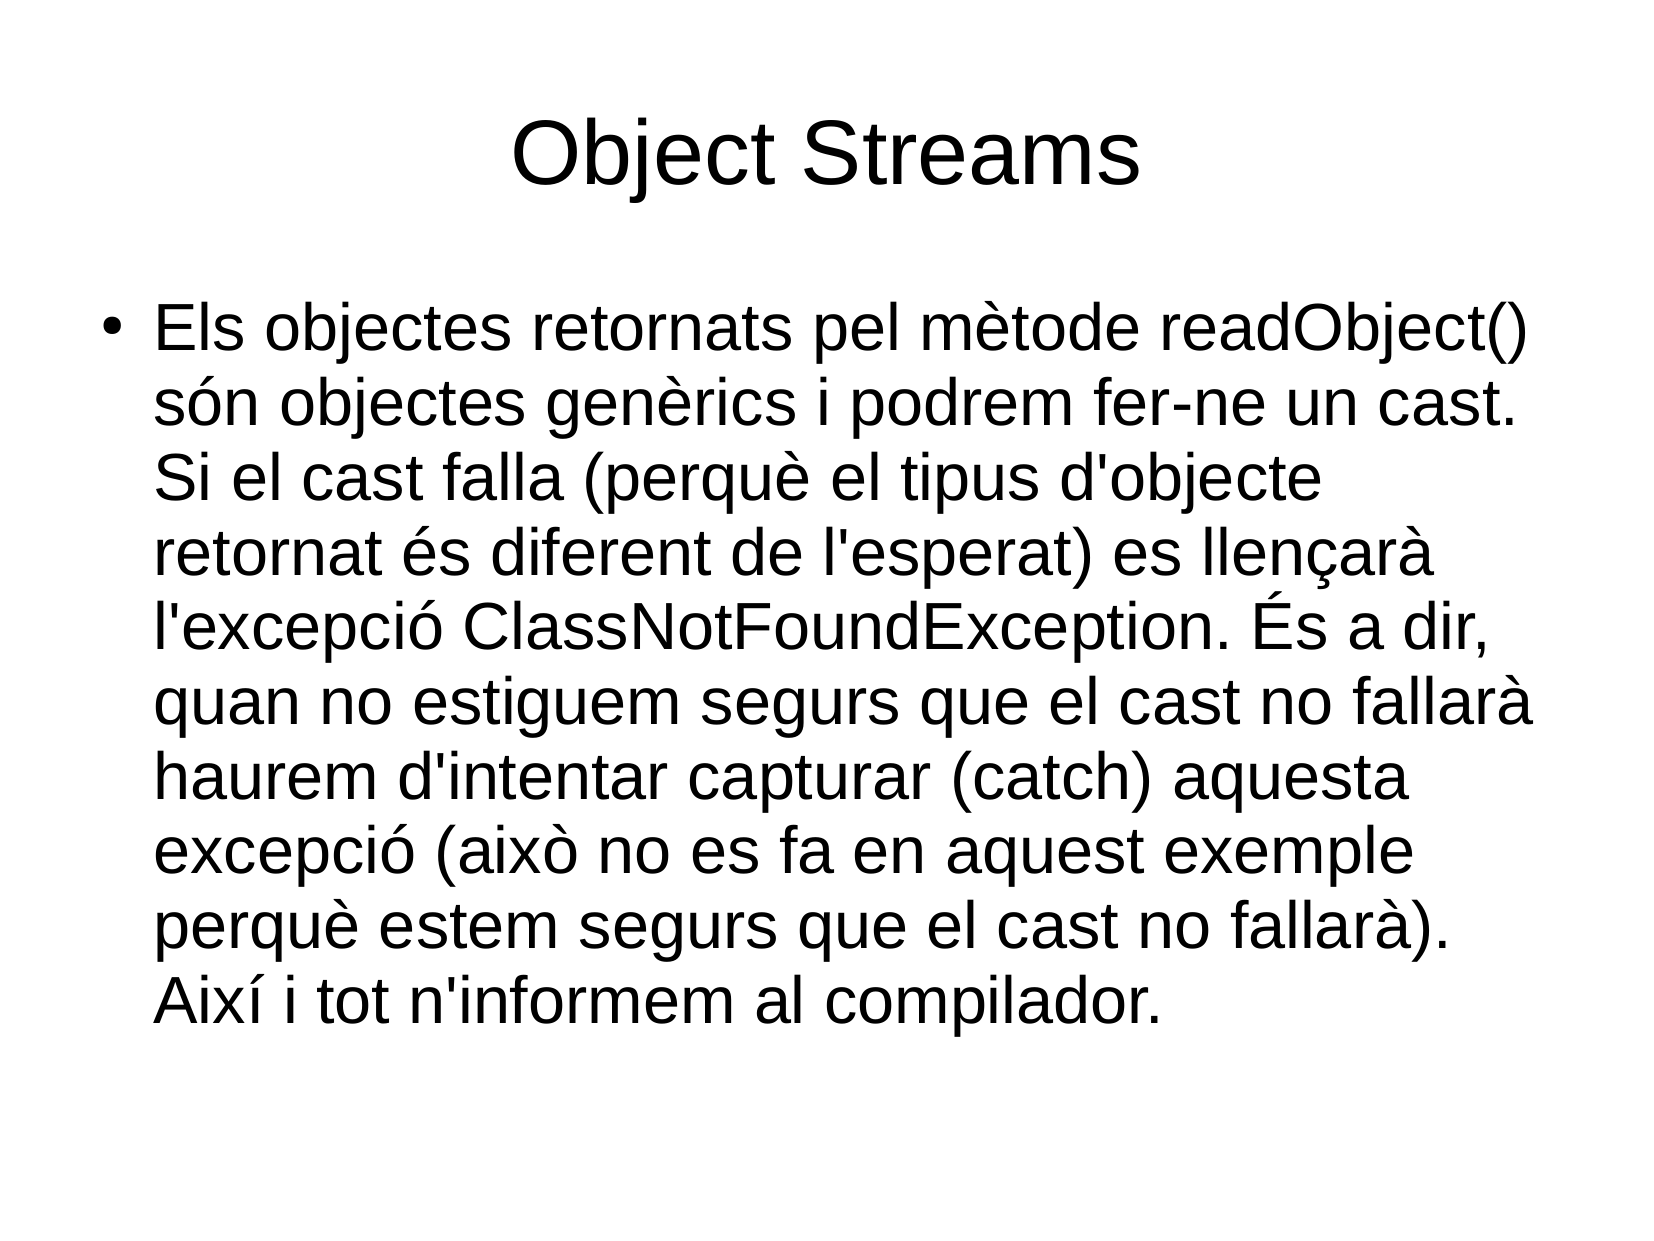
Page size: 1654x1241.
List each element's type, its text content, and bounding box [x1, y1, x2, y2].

title Object Streams [82, 49, 1571, 257]
list Els objectes retornats pel mètode readObject() són objectes genèrics i podrem fer-ne un cast. Si el cast falla (perquè el tipus d'objecte retornat és diferent de l'esperat) es llençarà l'excepció ClassNotFoundException. És a dir, quan no estiguem segurs que el cast no fallarà haurem d'intentar capturar (catch) aquesta excepció (això no es fa en aquest exemple perquè estem segurs que el cast no fallarà). Així i tot n'informem al compilador. [82, 290, 1571, 1038]
